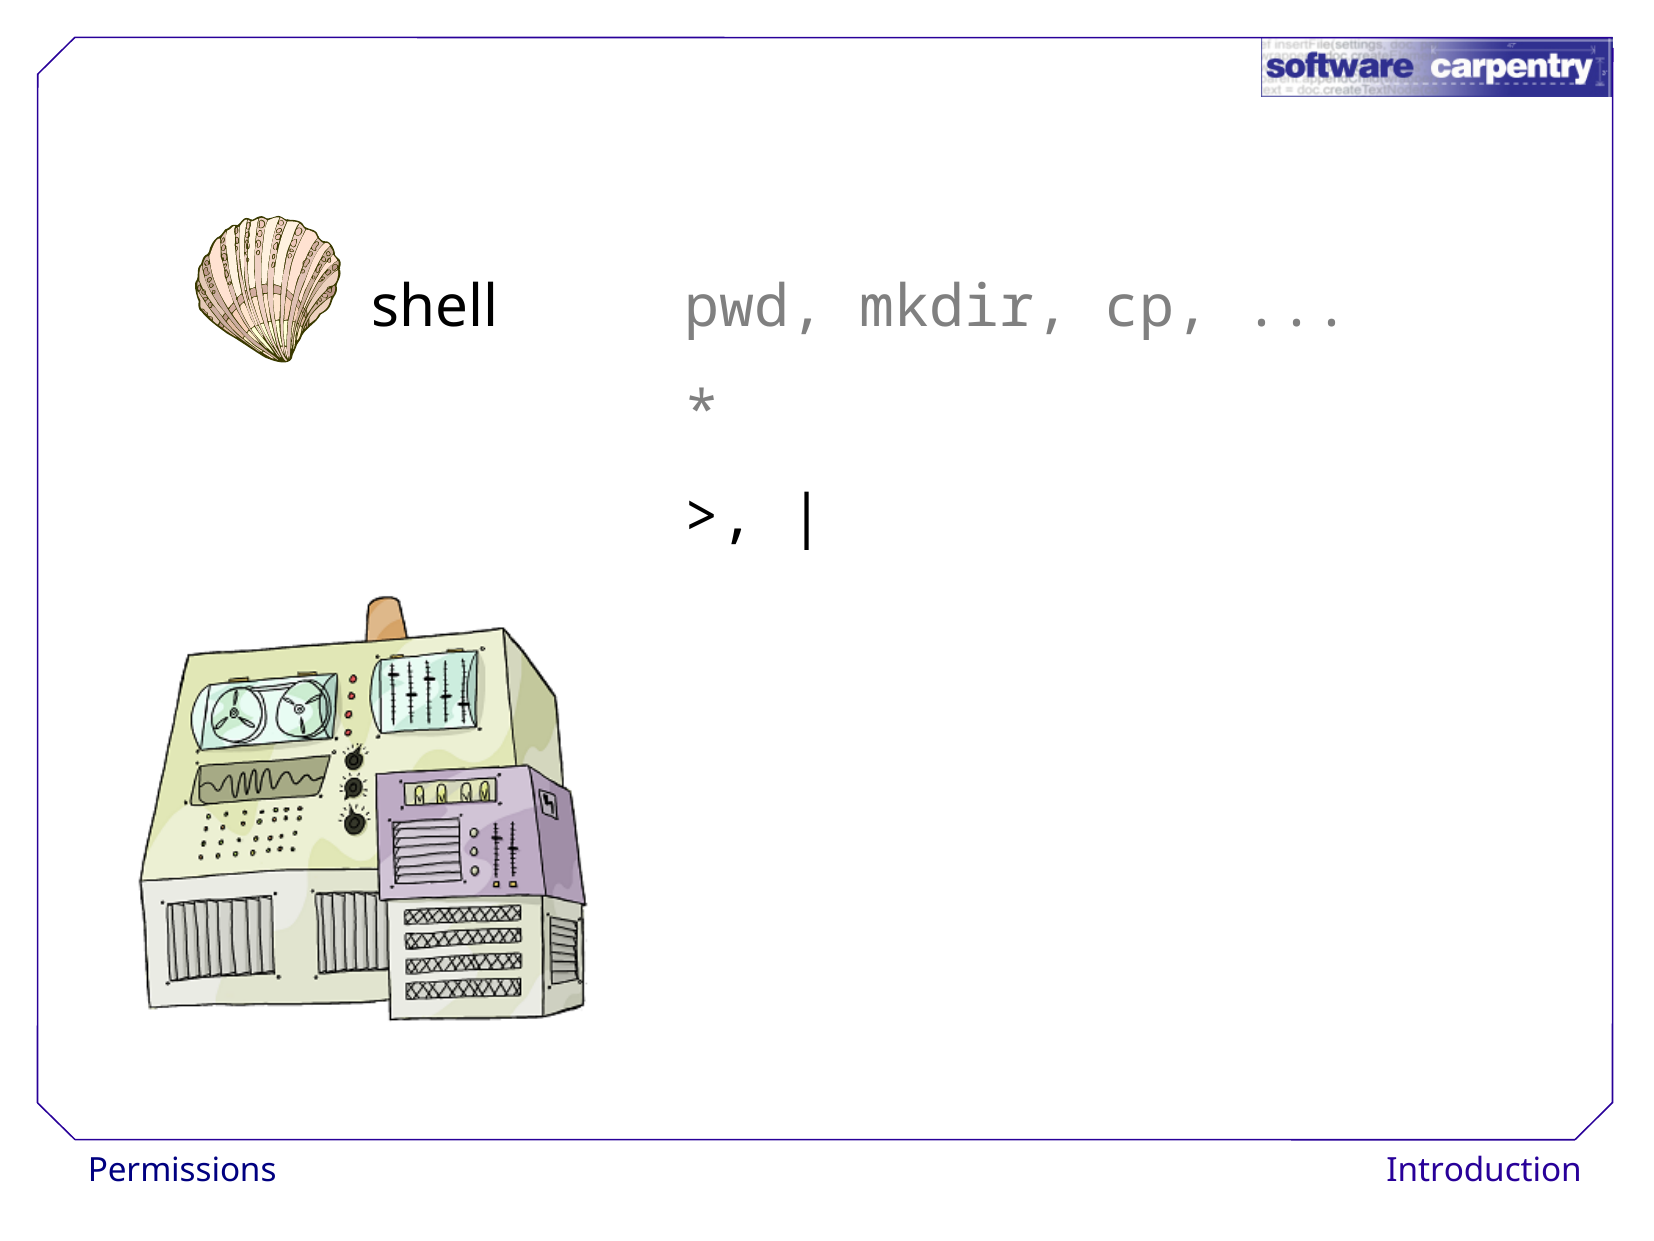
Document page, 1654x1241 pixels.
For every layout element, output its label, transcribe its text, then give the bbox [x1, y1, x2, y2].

text_box pwd, mkdir, cp, ... * >, | [669, 225, 1515, 557]
picture [89, 548, 647, 1055]
picture [193, 213, 343, 367]
text_box shell [343, 225, 588, 347]
picture [1261, 39, 1613, 97]
